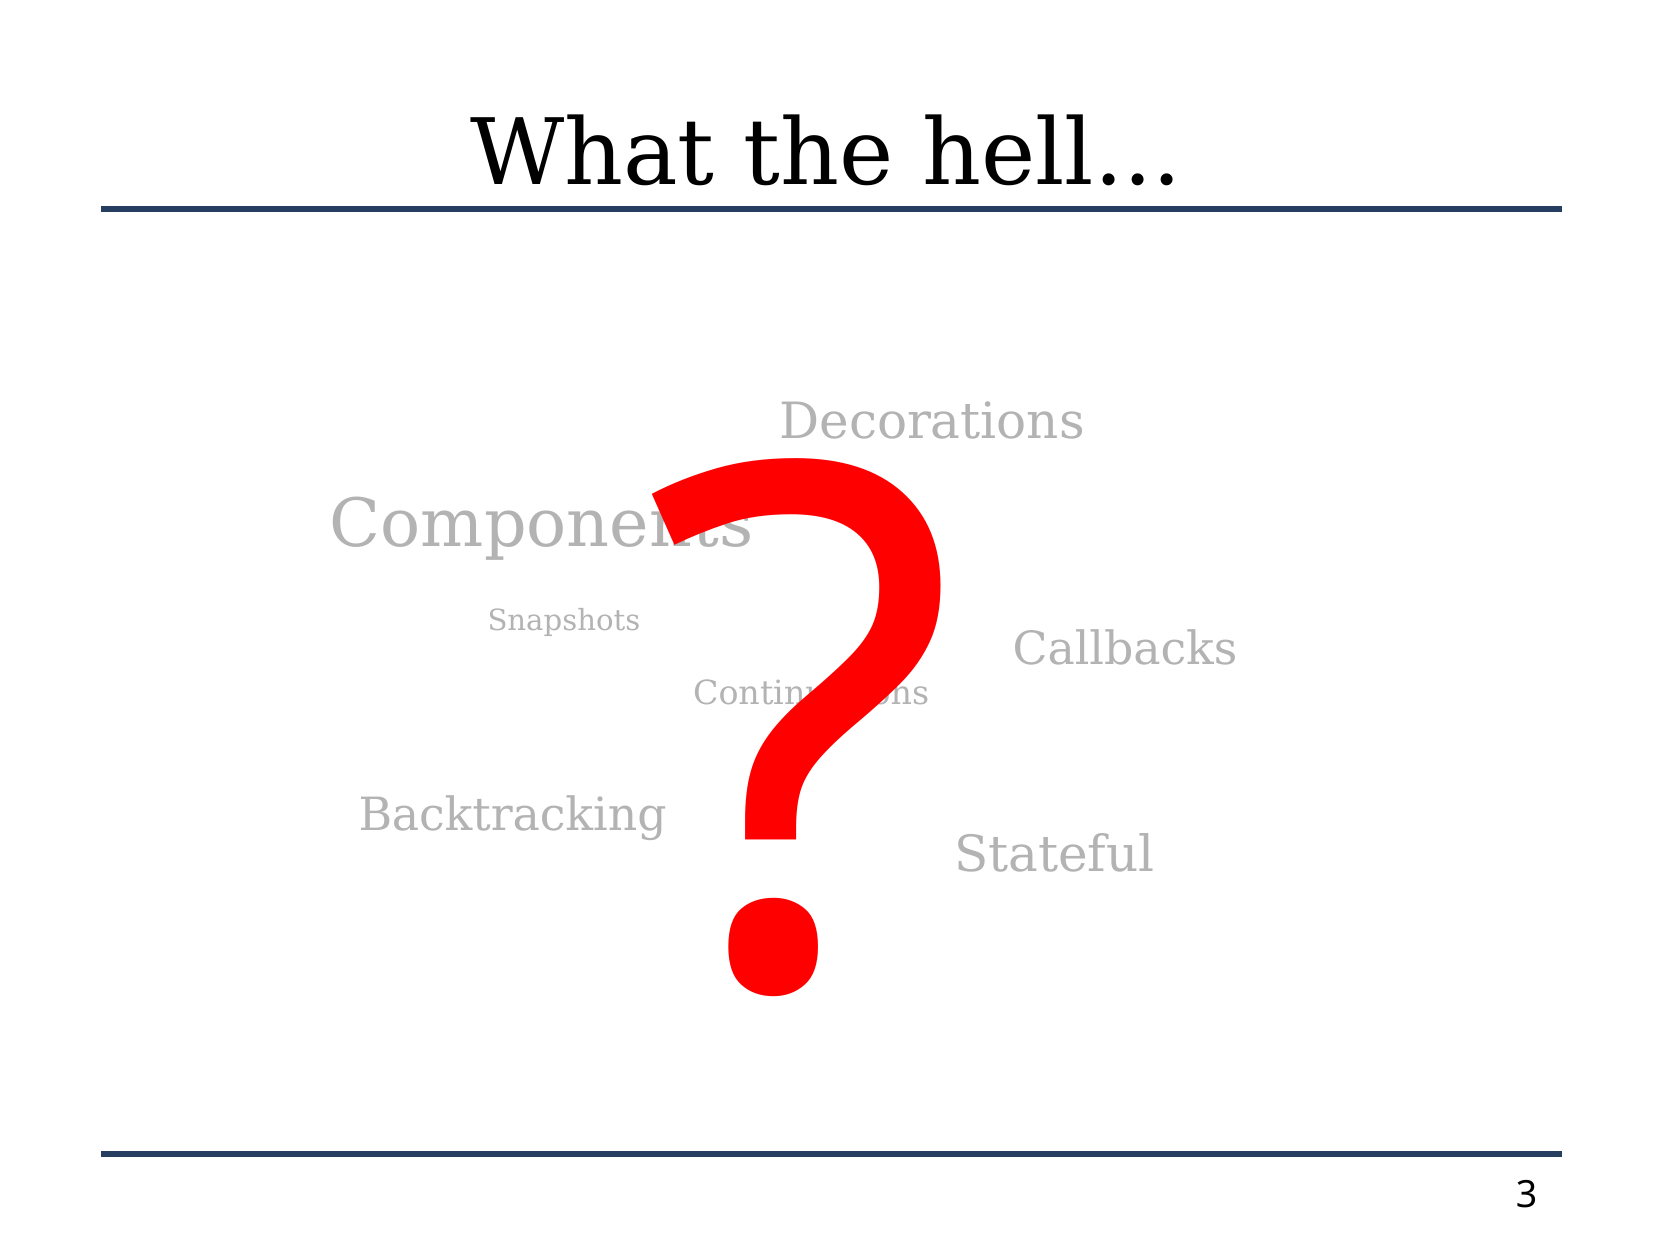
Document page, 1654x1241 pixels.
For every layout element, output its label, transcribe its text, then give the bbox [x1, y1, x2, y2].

text_box Snapshots [487, 603, 641, 638]
text_box Backtracking [358, 787, 643, 841]
text_box ? [643, 207, 968, 1082]
text_box Stateful [968, 825, 1155, 884]
text_box Callbacks [1012, 621, 1238, 676]
text_box Decorations [968, 391, 1085, 451]
text_box Components [329, 484, 643, 563]
title What the hell... [82, 49, 1571, 257]
